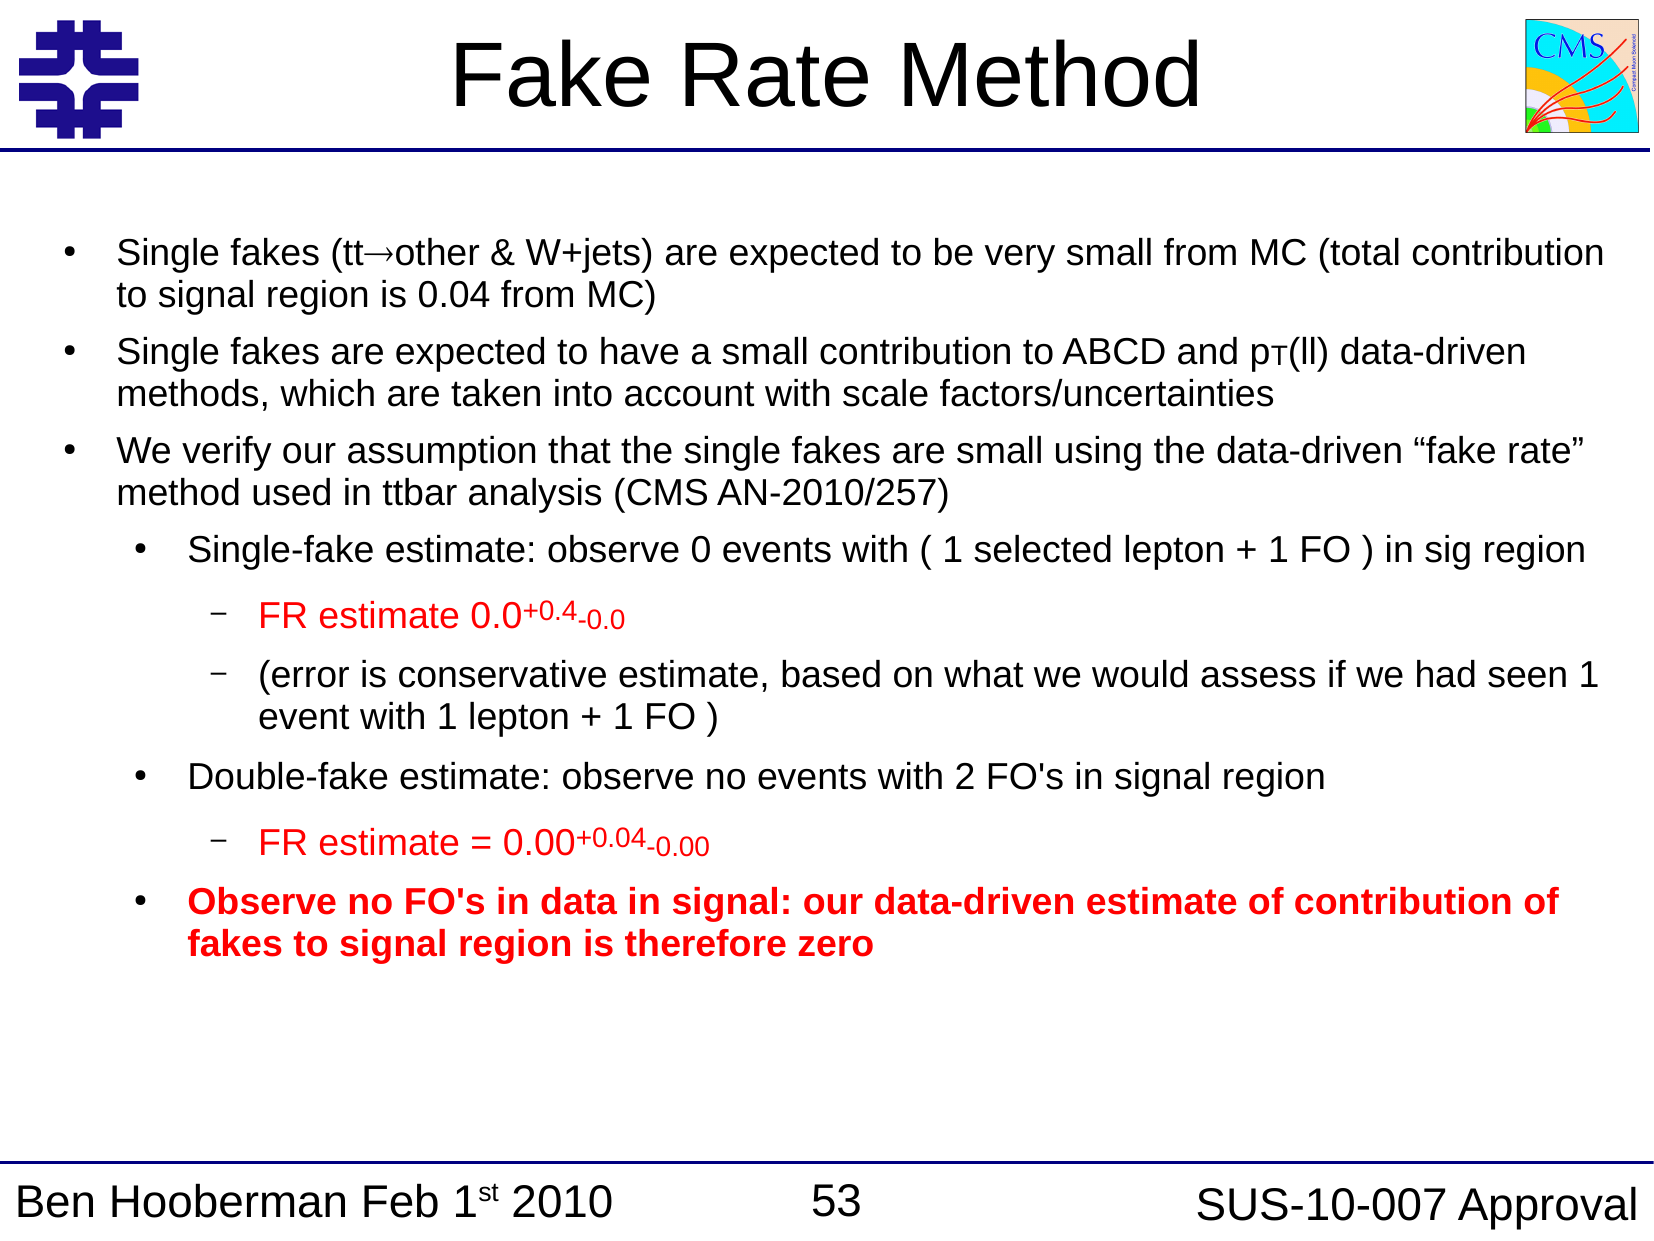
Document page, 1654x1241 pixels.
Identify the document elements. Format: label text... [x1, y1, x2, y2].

list Single fakes (ttother & W+jets) are expected to be very small from MC (total contribution to signal region is 0.04 from MC) Single fakes are expected to have a small contribution to ABCD and pT(ll) data-driven methods, which are taken into account with scale factors/uncertainties We verify our assumption that the single fakes are small using the data-driven “fake rate” method used in ttbar analysis (CMS AN-2010/257) Single-fake estimate: observe 0 events with ( 1 selected lepton + 1 FO ) in sig region FR estimate 0.0+0.4-0.0 (error is conservative estimate, based on what we would assess if we had seen 1 event with 1 lepton + 1 FO ) Double-fake estimate: observe no events with 2 FO's in signal region FR estimate = 0.00+0.04-0.00 Observe no FO's in data in signal: our data-driven estimate of contribution of fakes to signal region is therefore zero [45, 231, 1614, 1241]
title Fake Rate Method [0, 0, 1654, 151]
